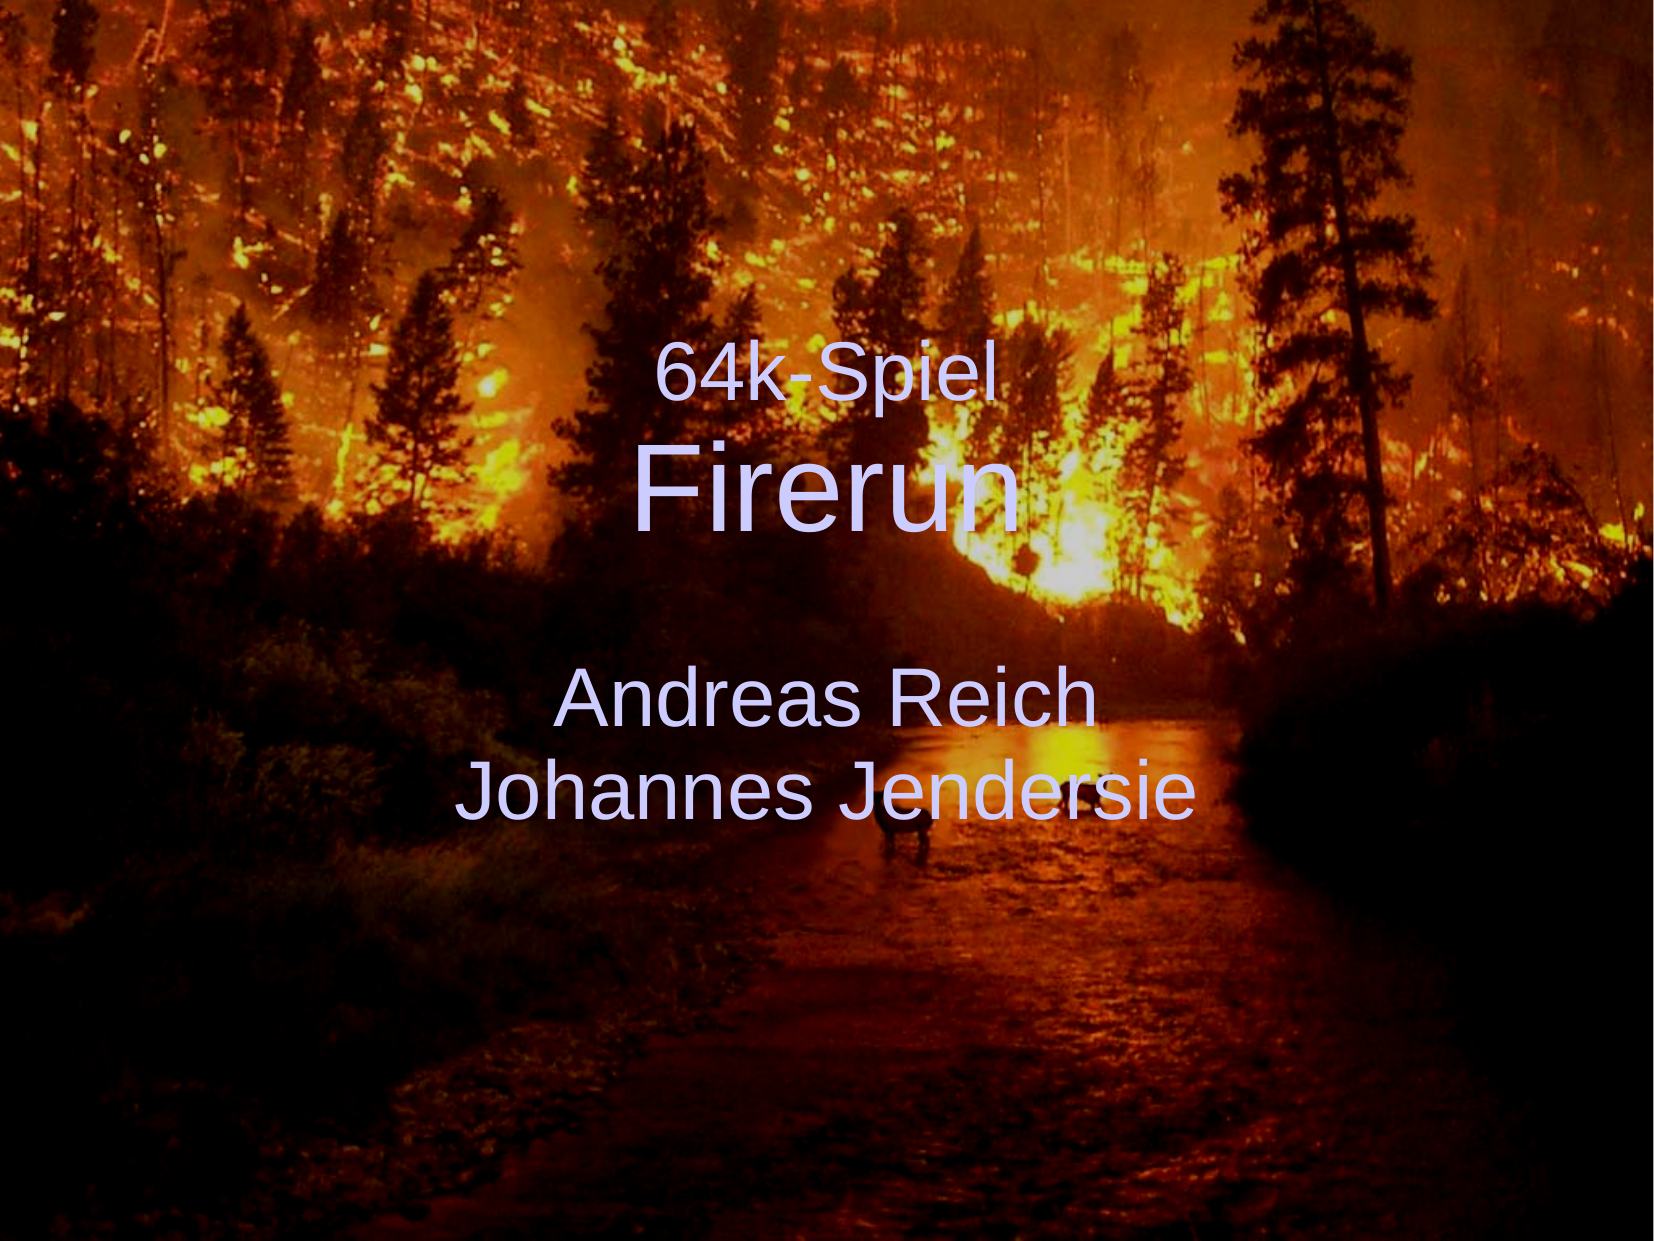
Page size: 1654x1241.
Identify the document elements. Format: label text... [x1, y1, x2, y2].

picture [0, 0, 1654, 1241]
subtitle 64k-Spiel Firerun Andreas Reich Johannes Jendersie [82, 49, 1571, 1114]
